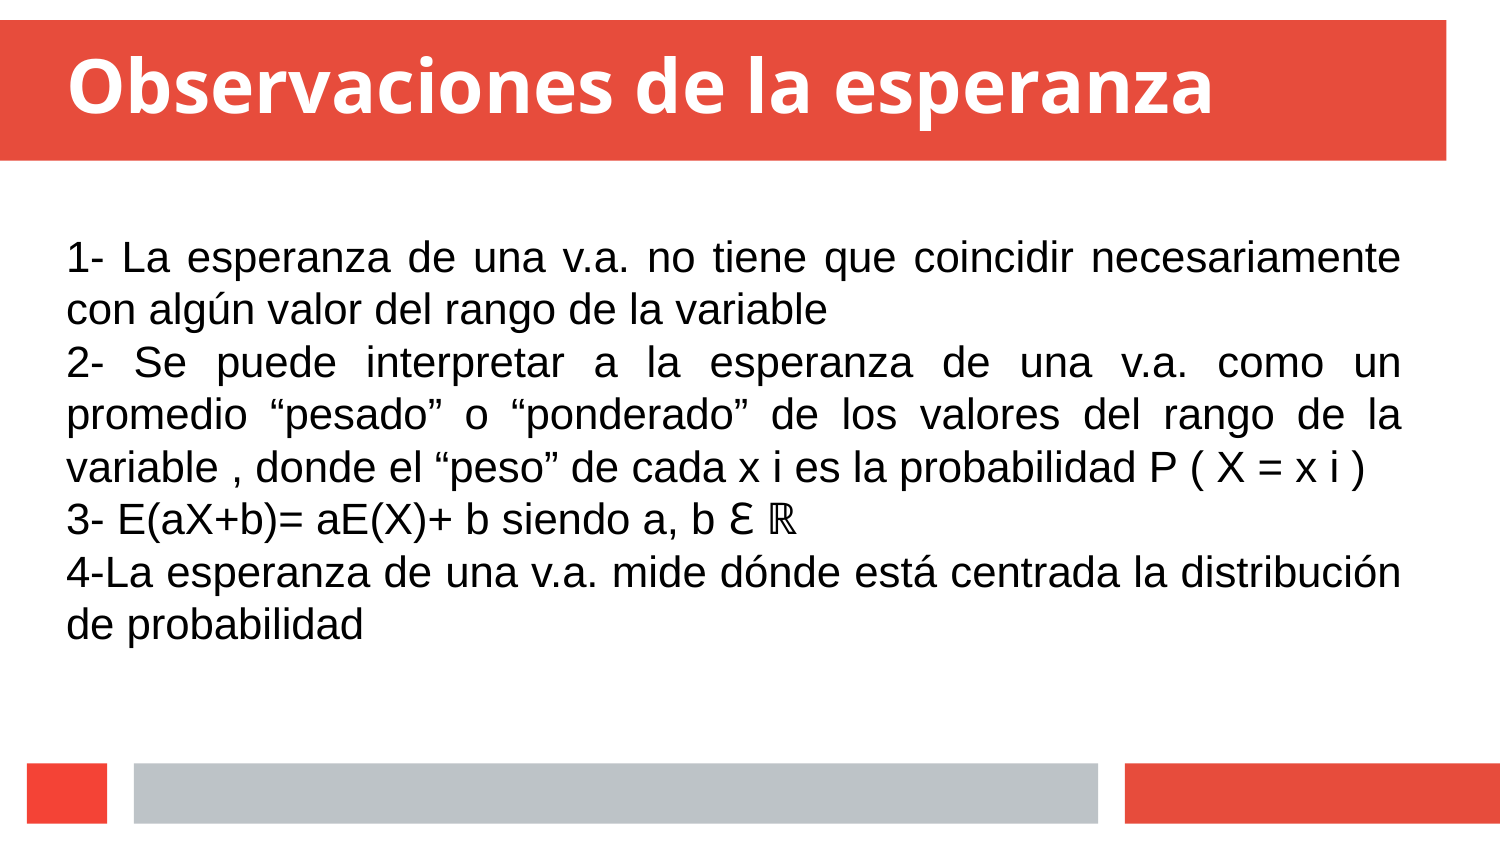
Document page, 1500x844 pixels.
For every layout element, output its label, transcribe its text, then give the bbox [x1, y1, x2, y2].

title Observaciones de la esperanza [53, 40, 1447, 141]
list 1- La esperanza de una v.a. no tiene que coincidir necesariamente con algún valor del rango de la variable 2- Se puede interpretar a la esperanza de una v.a. como un promedio “pesado” o “ponderado” de los valores del rango de la variable , donde el “peso” de cada x i es la probabilidad P ( X = x i ) 3- E(aX+b)= aE(X)+ b siendo a, b ℇ ℝ 4-La esperanza de una v.a. mide dónde está centrada la distribución de probabilidad [53, 170, 1416, 694]
